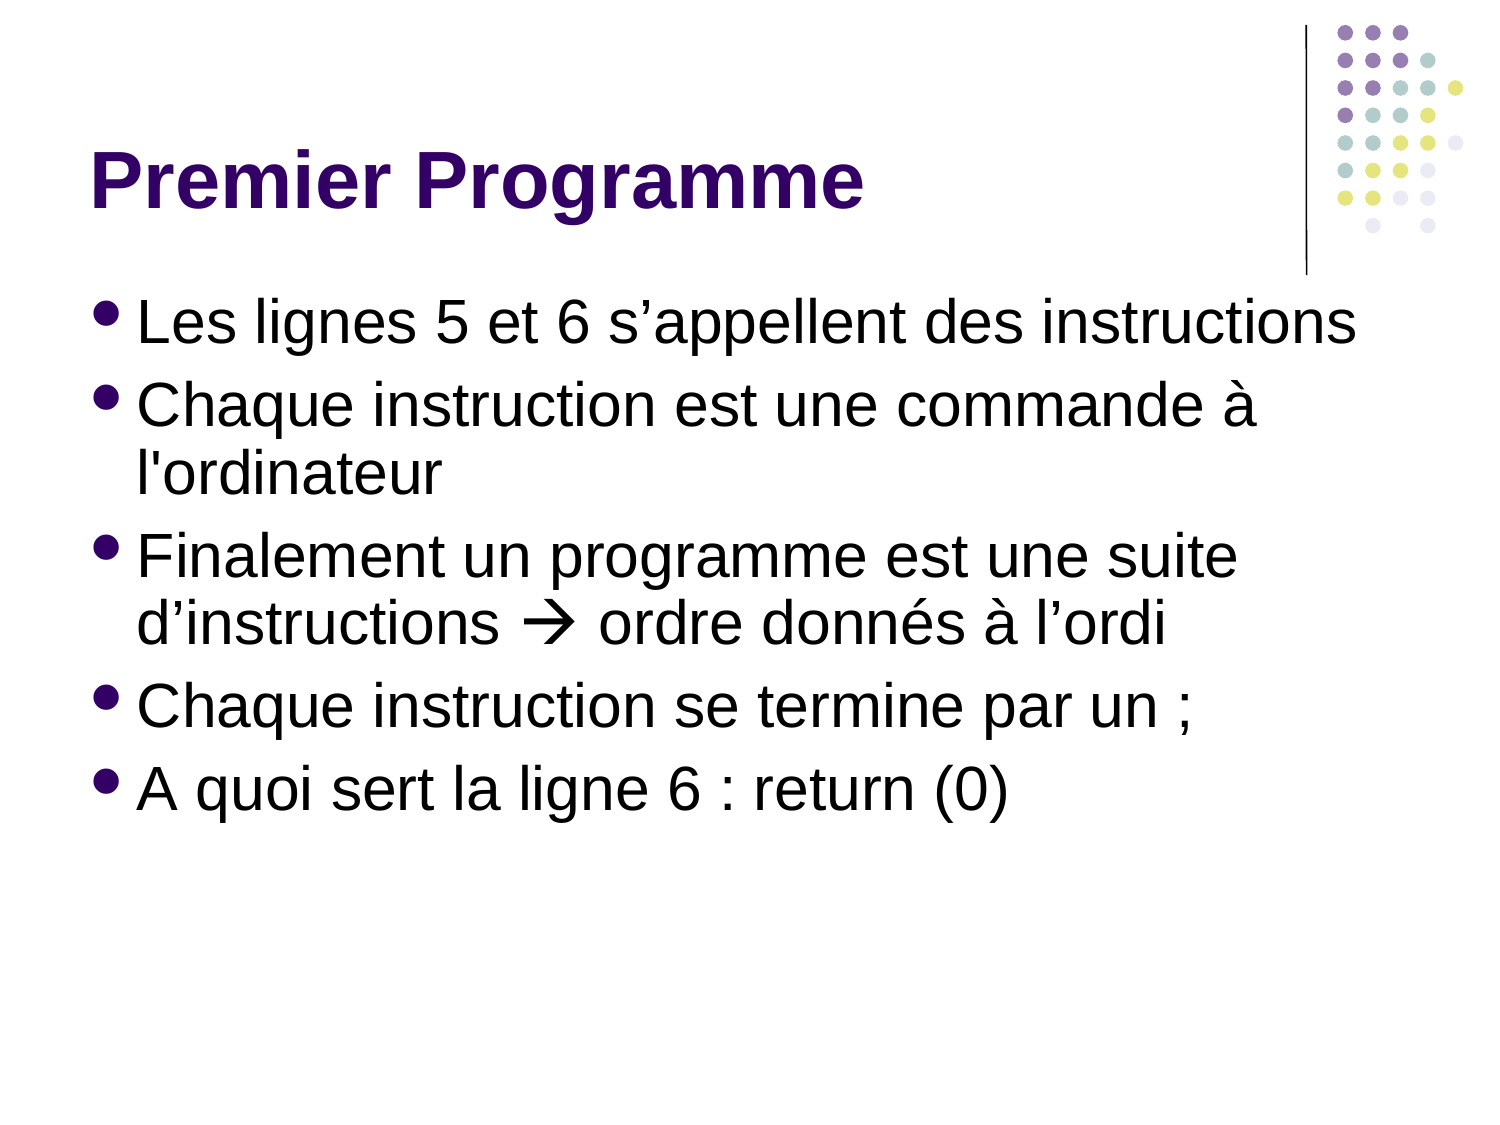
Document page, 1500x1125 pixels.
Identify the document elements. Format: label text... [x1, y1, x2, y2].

list Les lignes 5 et 6 s’appellent des instructions Chaque instruction est une commande à l'ordinateur Finalement un programme est une suite d’instructions  ordre donnés à l’ordi Chaque instruction se termine par un ; A quoi sert la ligne 6 : return (0) [75, 282, 1426, 1006]
title Premier Programme [74, 20, 1313, 233]
